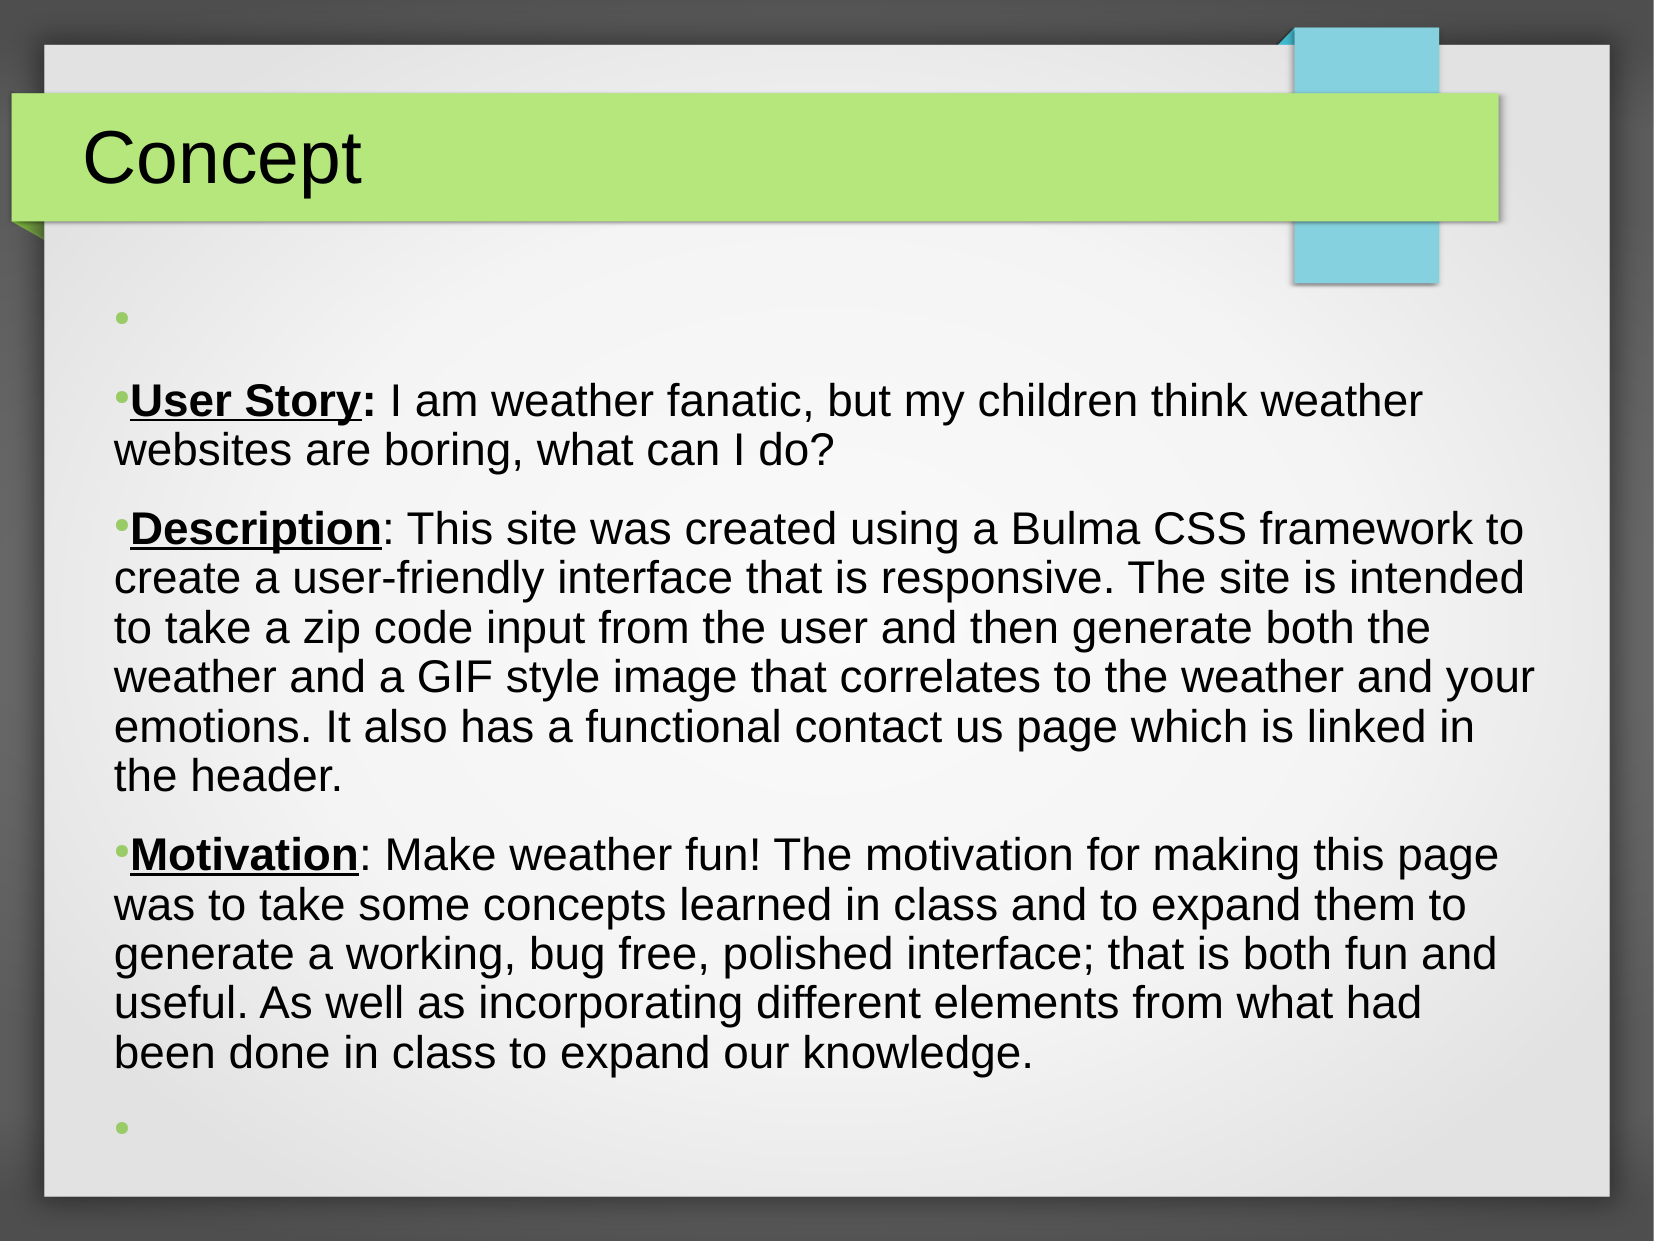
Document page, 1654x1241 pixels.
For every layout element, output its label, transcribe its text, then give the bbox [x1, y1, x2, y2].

list User Story: I am weather fanatic, but my children think weather websites are boring, what can I do? Description: This site was created using a Bulma CSS framework to create a user-friendly interface that is responsive. The site is intended to take a zip code input from the user and then generate both the weather and a GIF style image that correlates to the weather and your emotions. It also has a functional contact us page which is linked in the header. Motivation: Make weather fun! The motivation for making this page was to take some concepts learned in class and to expand them to generate a working, bug free, polished interface; that is both fun and useful. As well as incorporating different elements from what had been done in class to expand our knowledge. [113, 292, 1538, 1126]
title Concept [82, 94, 1264, 213]
picture [0, 0, 1654, 1241]
